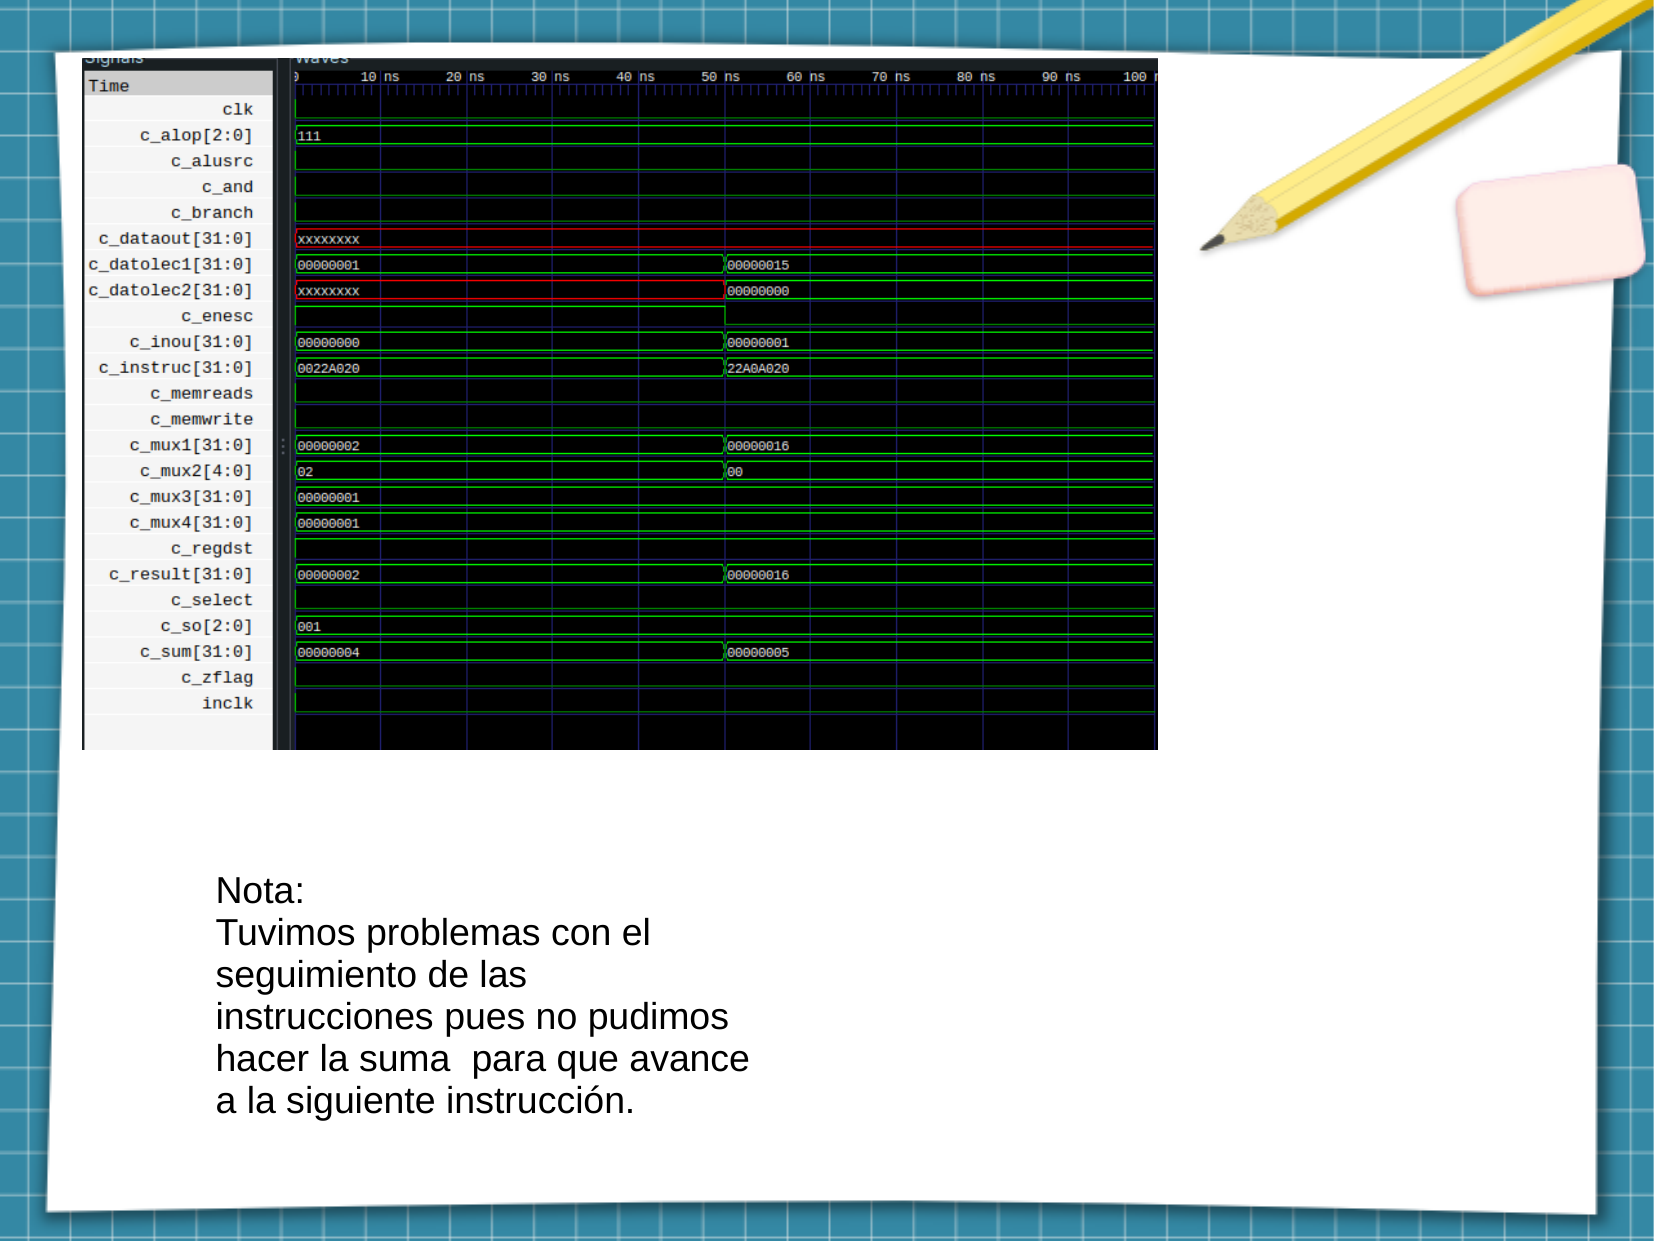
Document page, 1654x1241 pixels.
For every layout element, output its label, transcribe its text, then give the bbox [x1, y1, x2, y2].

picture [0, 0, 1654, 1241]
text_box Nota: Tuvimos problemas con el seguimiento de las instrucciones pues no pudimos hacer la suma para que avance a la siguiente instrucción. [200, 862, 768, 1129]
